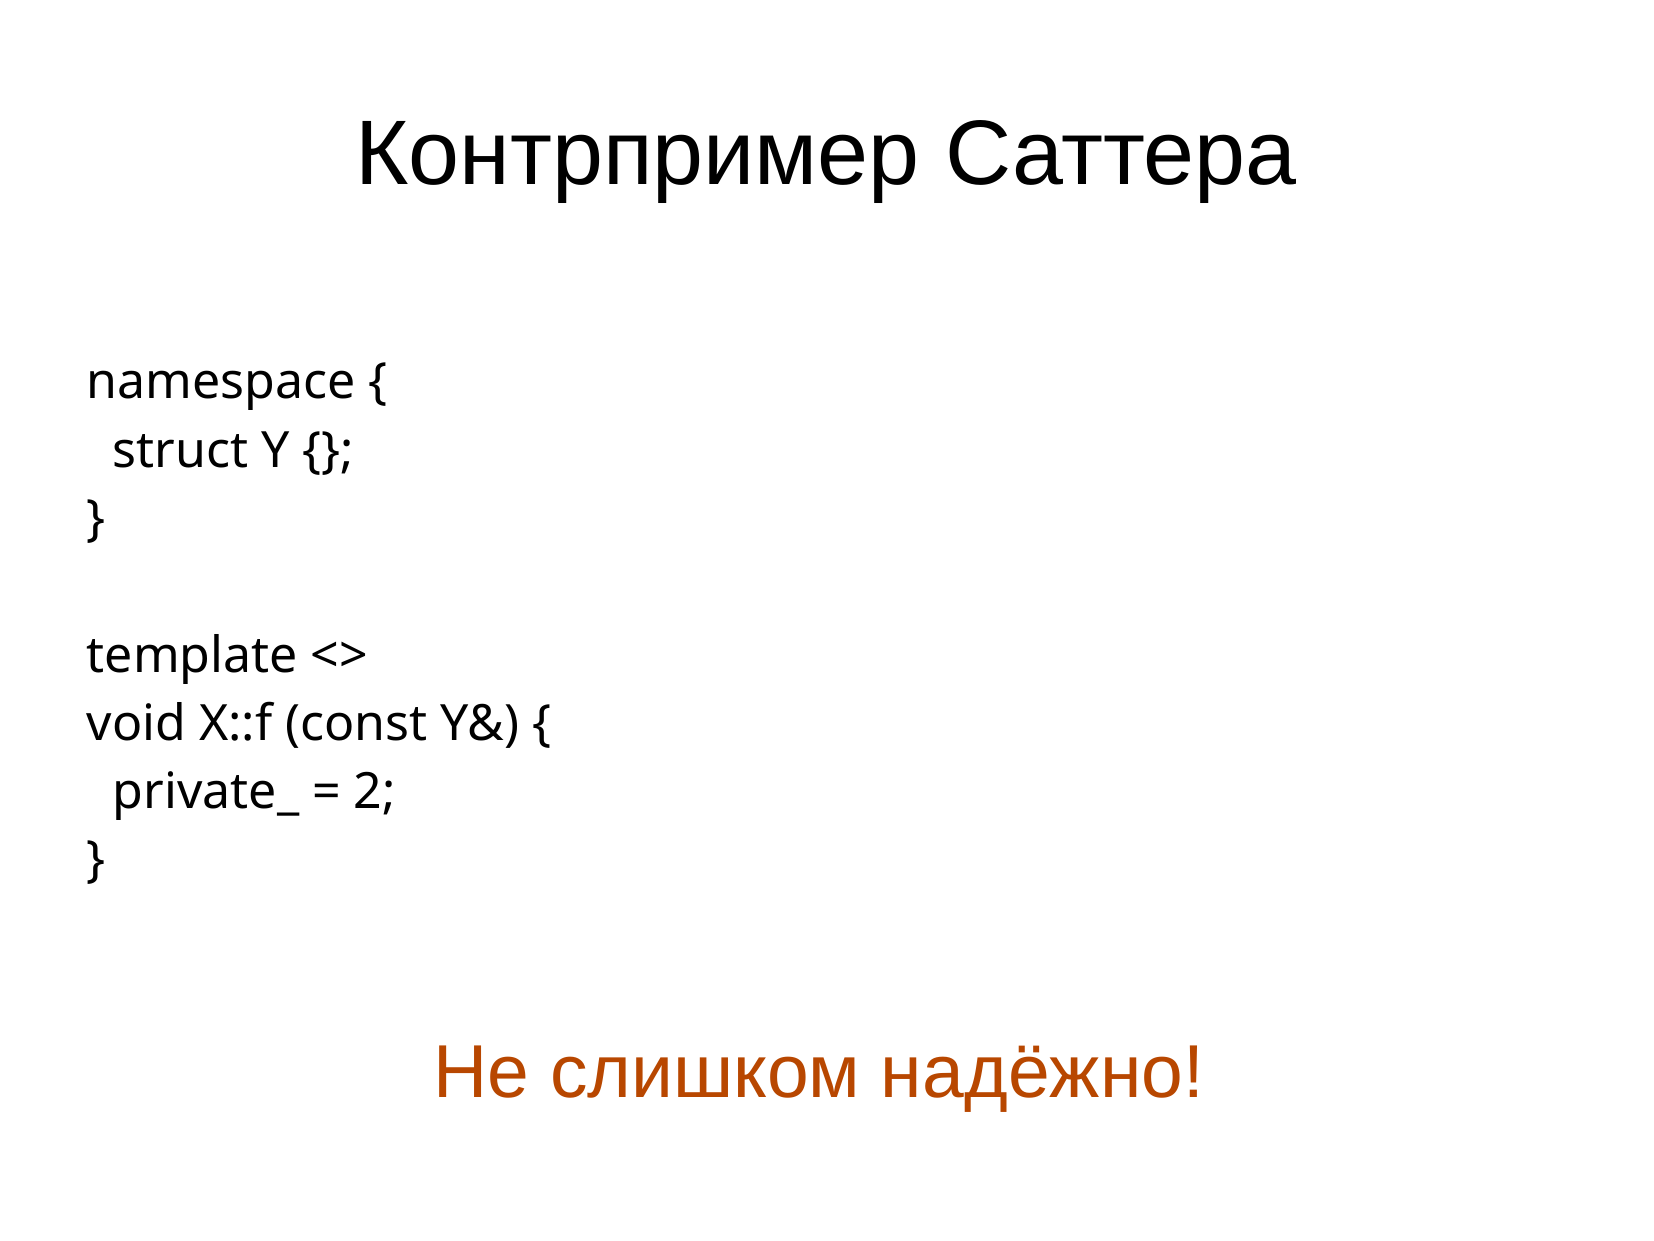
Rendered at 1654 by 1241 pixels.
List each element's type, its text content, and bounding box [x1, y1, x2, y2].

title Не слишком надёжно! [75, 975, 1564, 1168]
title Контрпример Саттера [82, 56, 1571, 250]
text_box namespace { struct Y {}; } template <> void X::f (const Y&) { private_ = 2; } [86, 350, 1576, 887]
